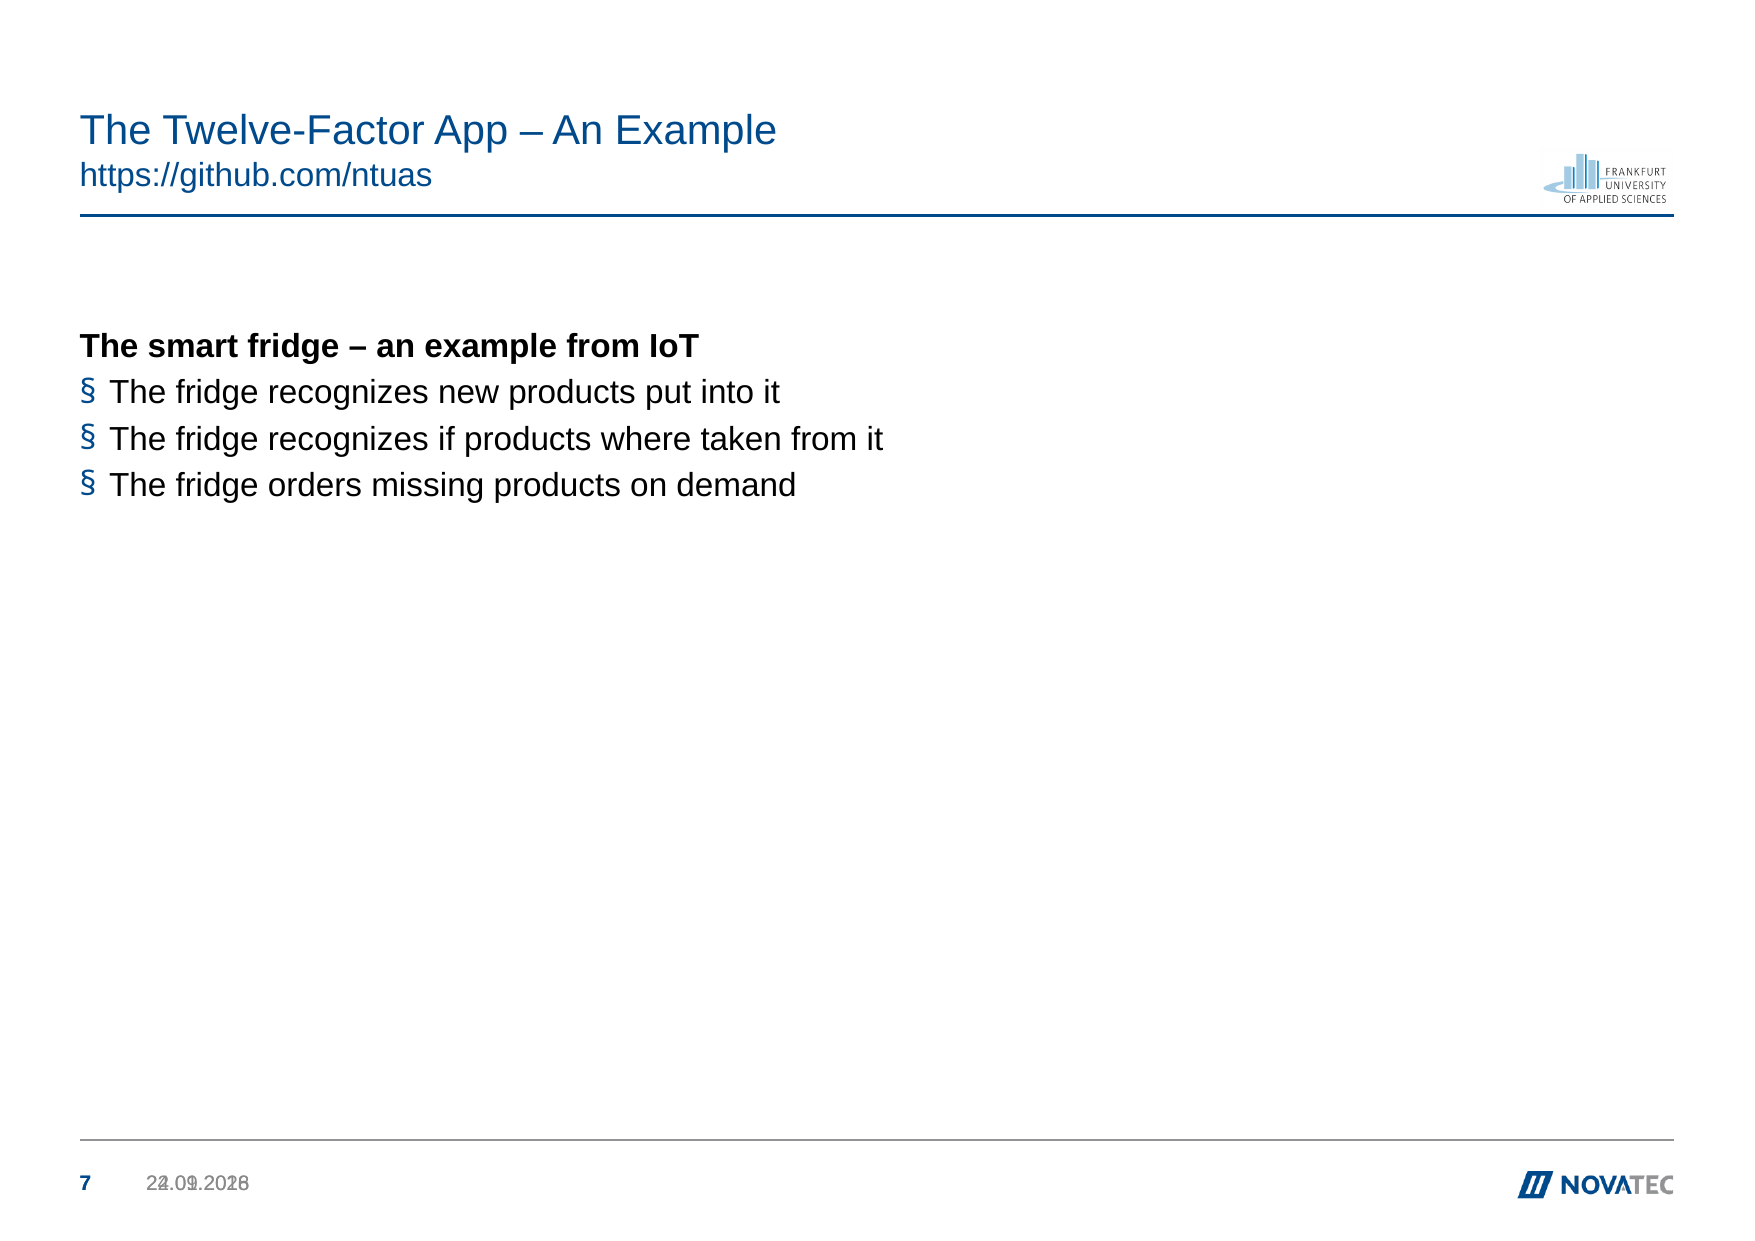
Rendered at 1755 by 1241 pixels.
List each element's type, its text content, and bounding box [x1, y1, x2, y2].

title The Twelve-Factor App – An Example https://github.com/ntuas [79, 41, 1675, 241]
text_box 22.01.2018 [146, 1149, 276, 1216]
picture [1538, 146, 1674, 213]
picture [1517, 1171, 1674, 1200]
text_box <number> [79, 1149, 139, 1216]
list The smart fridge – an example from IoT The fridge recognizes new products put into it The fridge recognizes if products where taken from it The fridge orders missing products on demand [79, 242, 1675, 1128]
